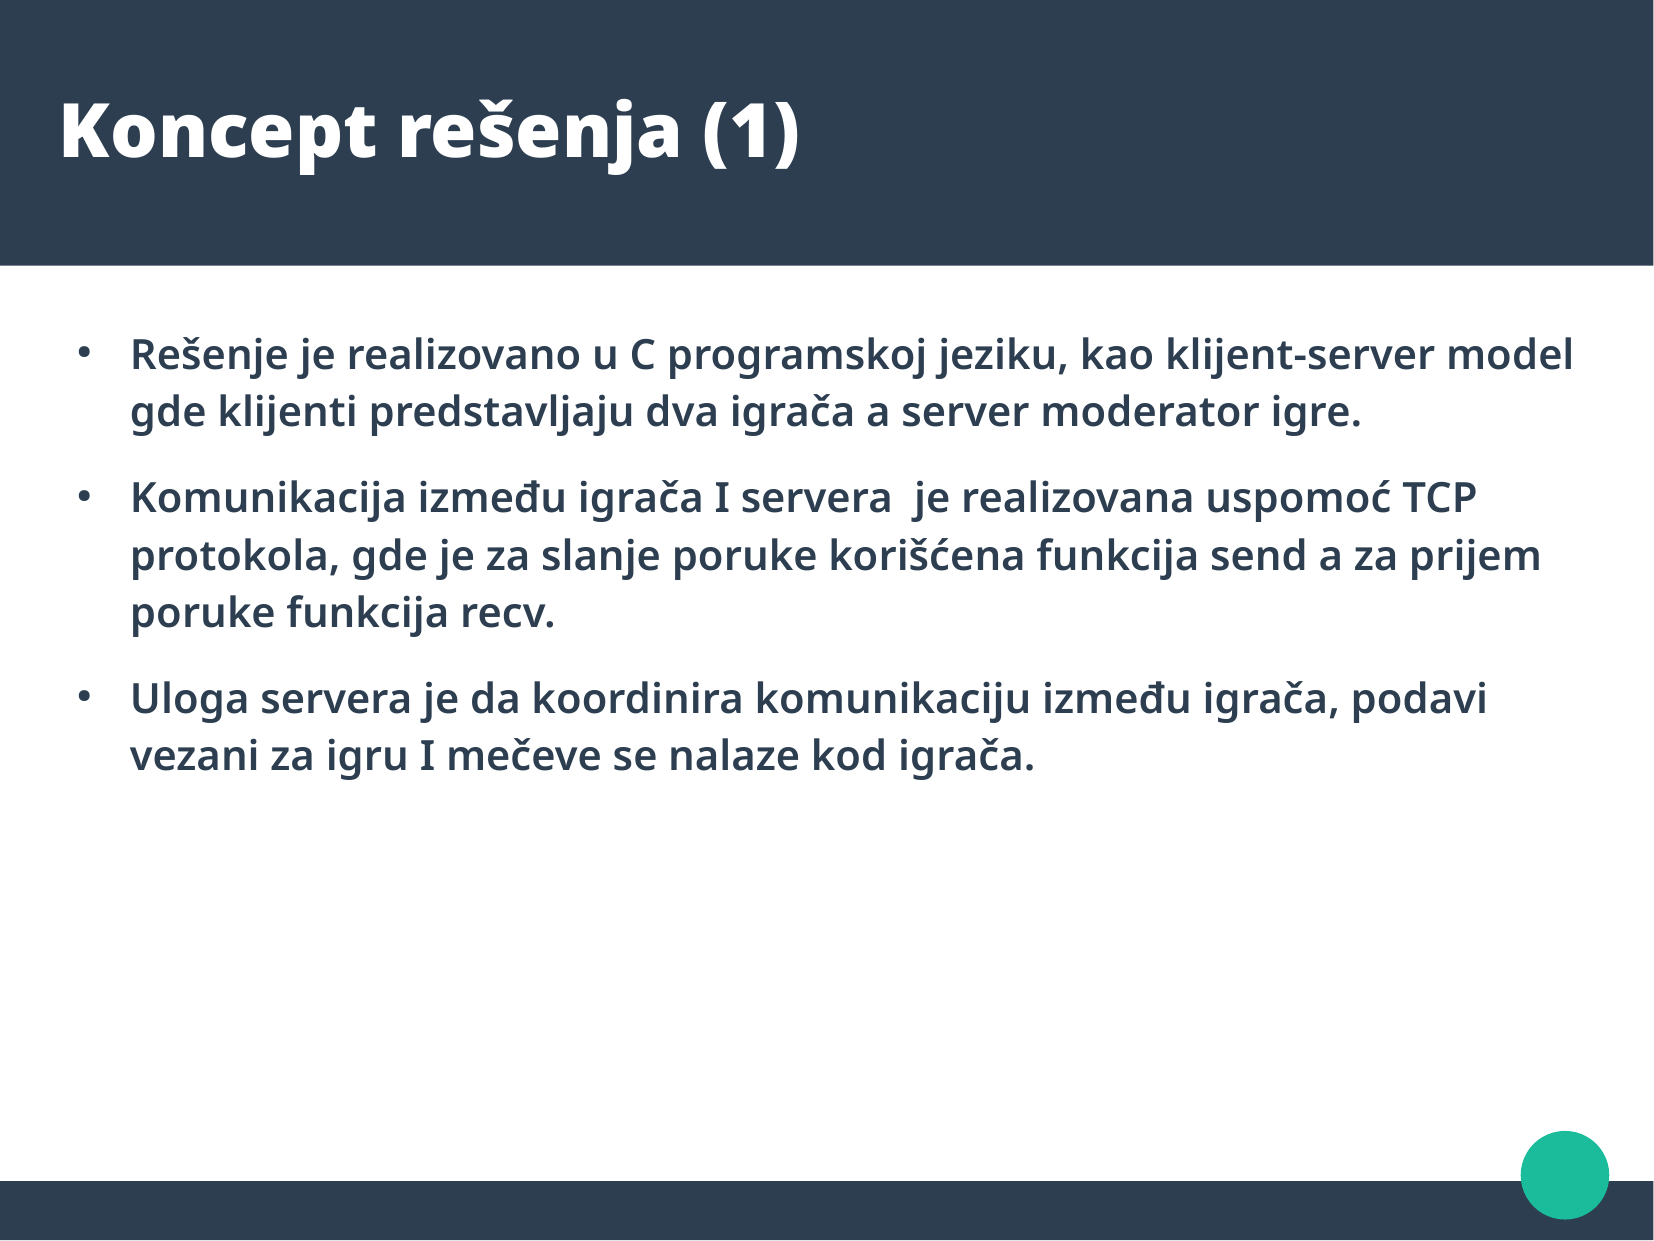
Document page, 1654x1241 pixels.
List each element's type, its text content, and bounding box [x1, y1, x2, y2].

list Rešenje je realizovano u C programskoj jeziku, kao klijent-server model gde klijenti predstavljaju dva igrača a server moderator igre. Komunikacija između igrača I servera je realizovana uspomoć TCP protokola, gde je za slanje poruke korišćena funkcija send a za prijem poruke funkcija recv. Uloga servera je da koordinira komunikaciju između igrača, podavi vezani za igru I mečeve se nalaze kod igrača. [59, 324, 1595, 1156]
title Koncept rešenja (1) [59, 49, 1595, 207]
